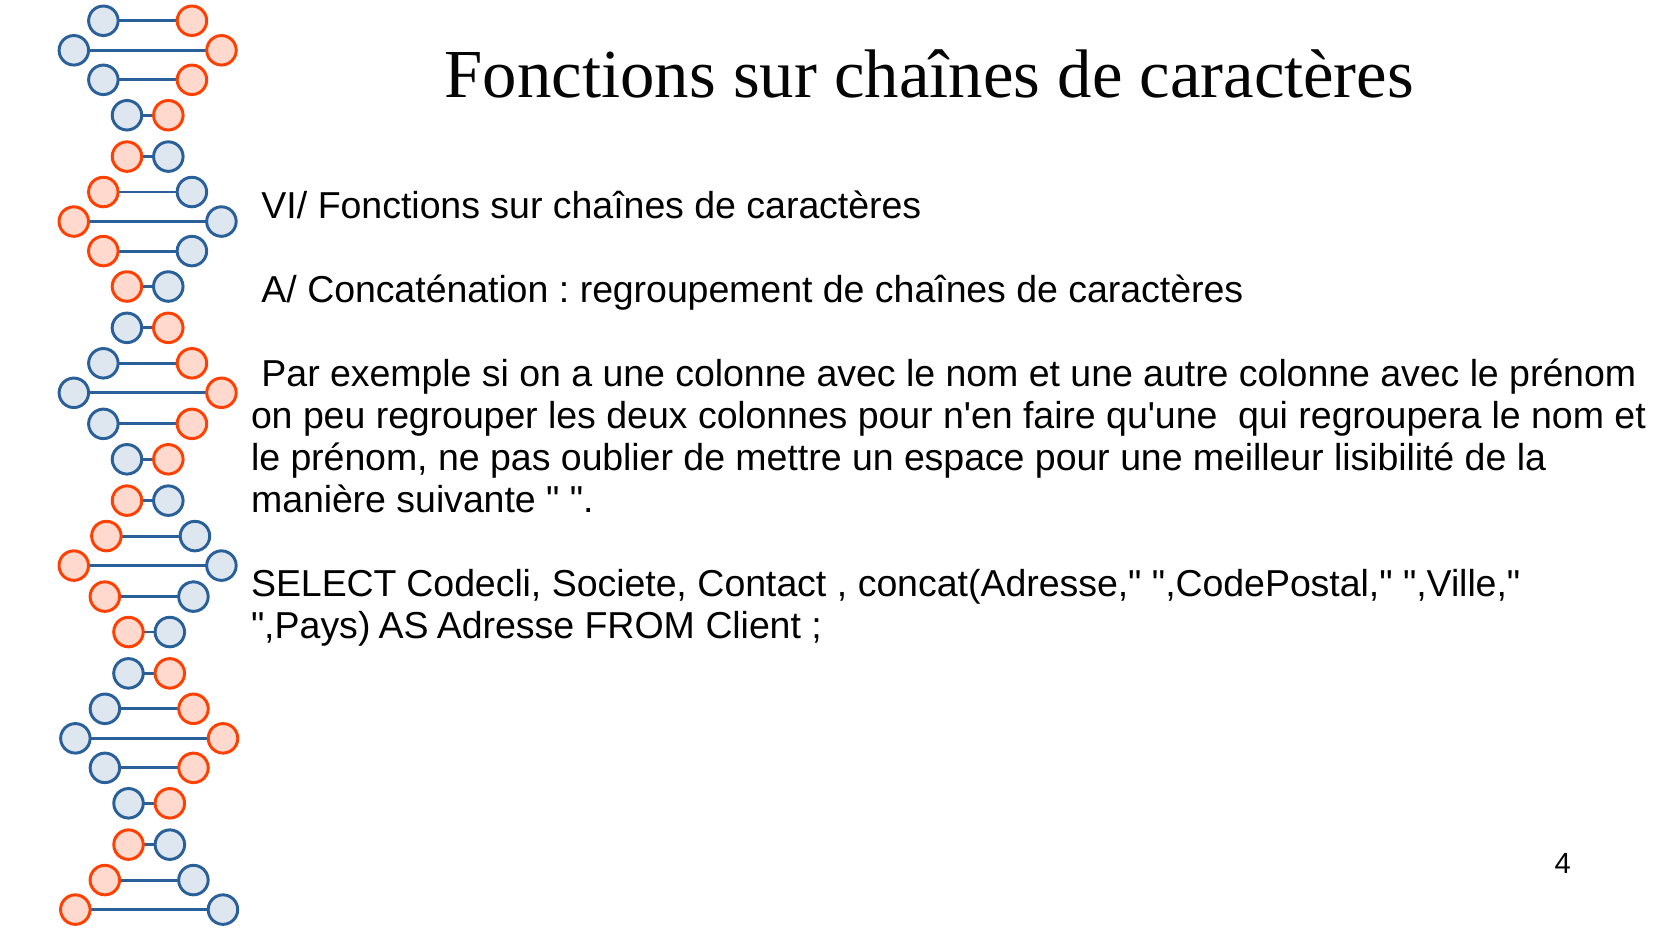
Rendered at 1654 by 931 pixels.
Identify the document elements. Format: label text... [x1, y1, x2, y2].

text_box VI/ Fonctions sur chaînes de caractères A/ Concaténation : regroupement de chaînes de caractères Par exemple si on a une colonne avec le nom et une autre colonne avec le prénom on peu regrouper les deux colonnes pour n'en faire qu'une qui regroupera le nom et le prénom, ne pas oublier de mettre un espace pour une meilleur lisibilité de la manière suivante " ". SELECT Codecli, Societe, Contact , concat(Adresse," ",CodePostal," ",Ville," ",Pays) AS Adresse FROM Client ; [236, 177, 1654, 699]
title Fonctions sur chaînes de caractères [265, 35, 1595, 177]
